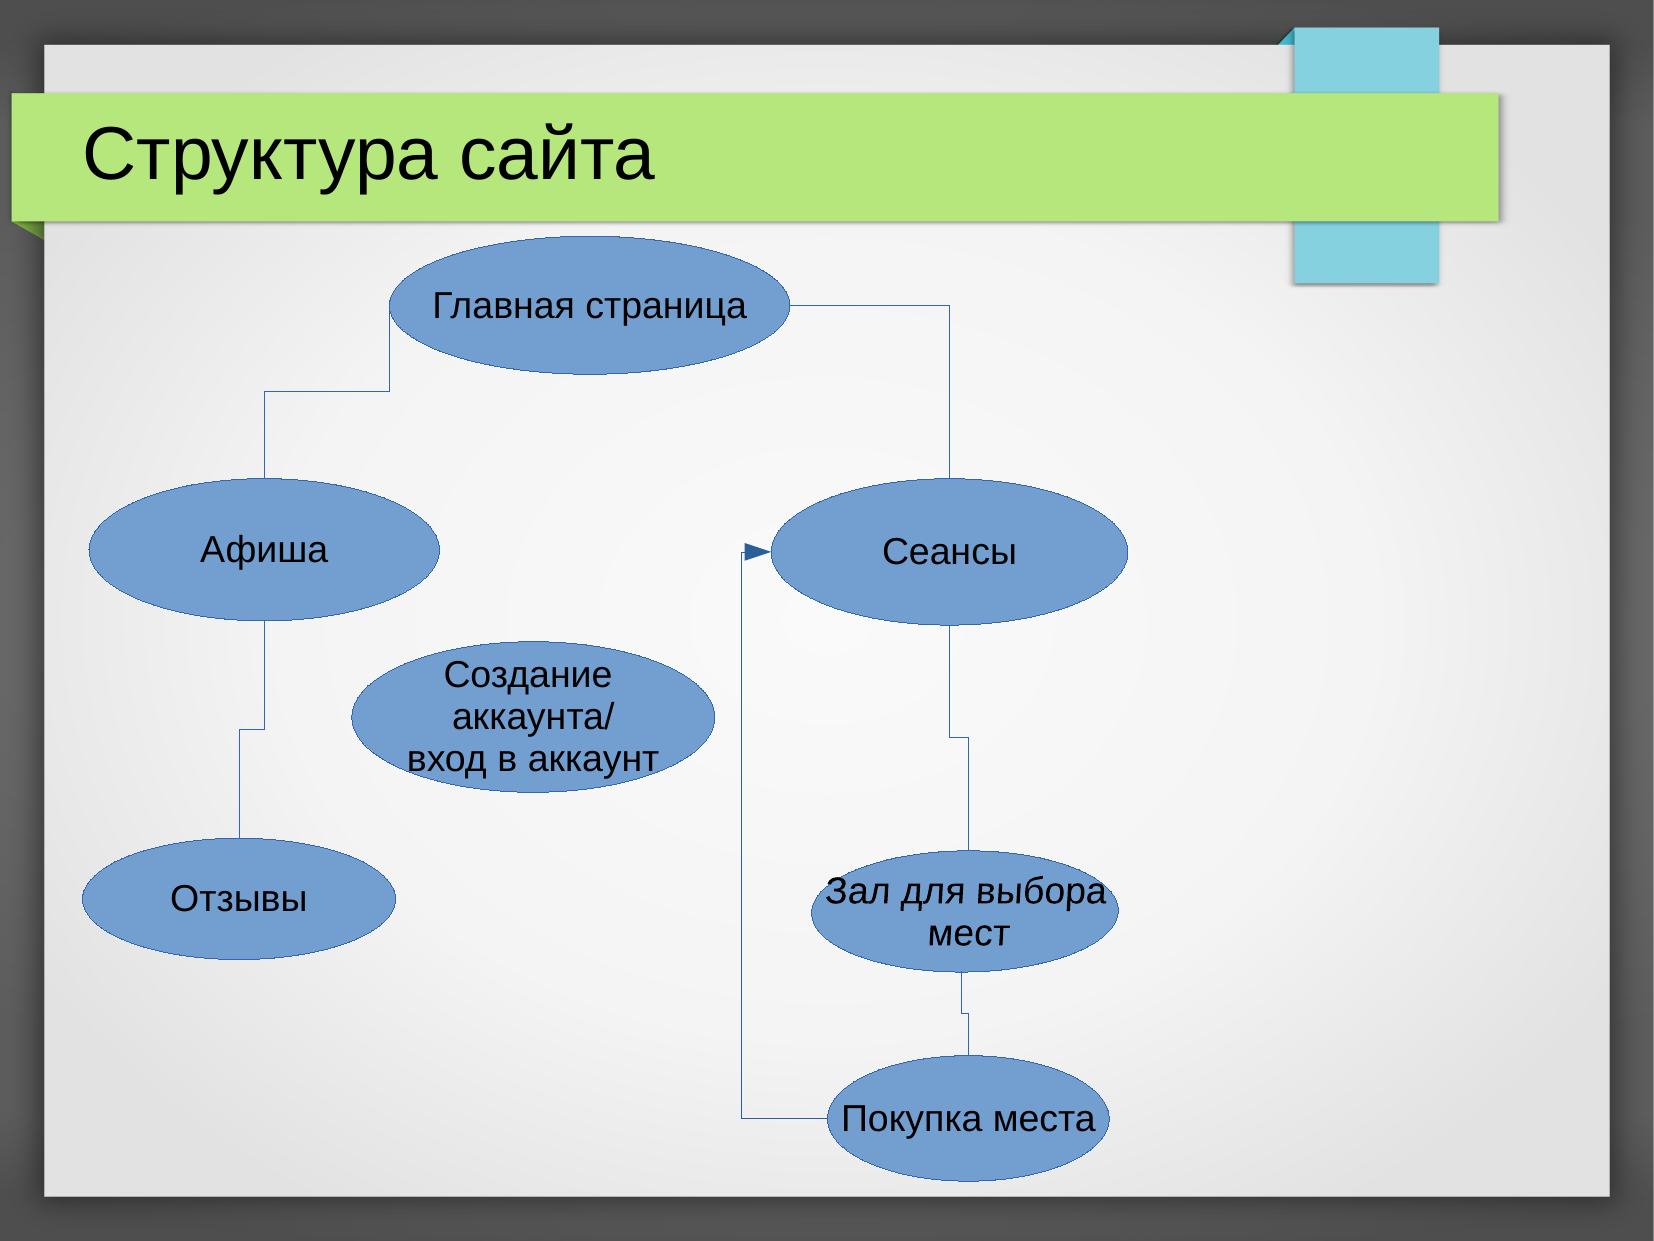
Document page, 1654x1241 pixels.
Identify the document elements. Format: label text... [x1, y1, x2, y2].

title Структура сайта [82, 94, 1264, 213]
text_box Создание аккаунта/ вход в аккаунт [351, 641, 715, 793]
text_box Покупка места [827, 1055, 1110, 1182]
text_box Сеансы [771, 478, 1128, 626]
picture [0, 0, 1654, 1241]
text_box Отзывы [82, 838, 396, 960]
text_box Главная страница [389, 236, 790, 375]
text_box Зал для выбора мест [811, 850, 1119, 973]
text_box Афиша [88, 478, 440, 621]
